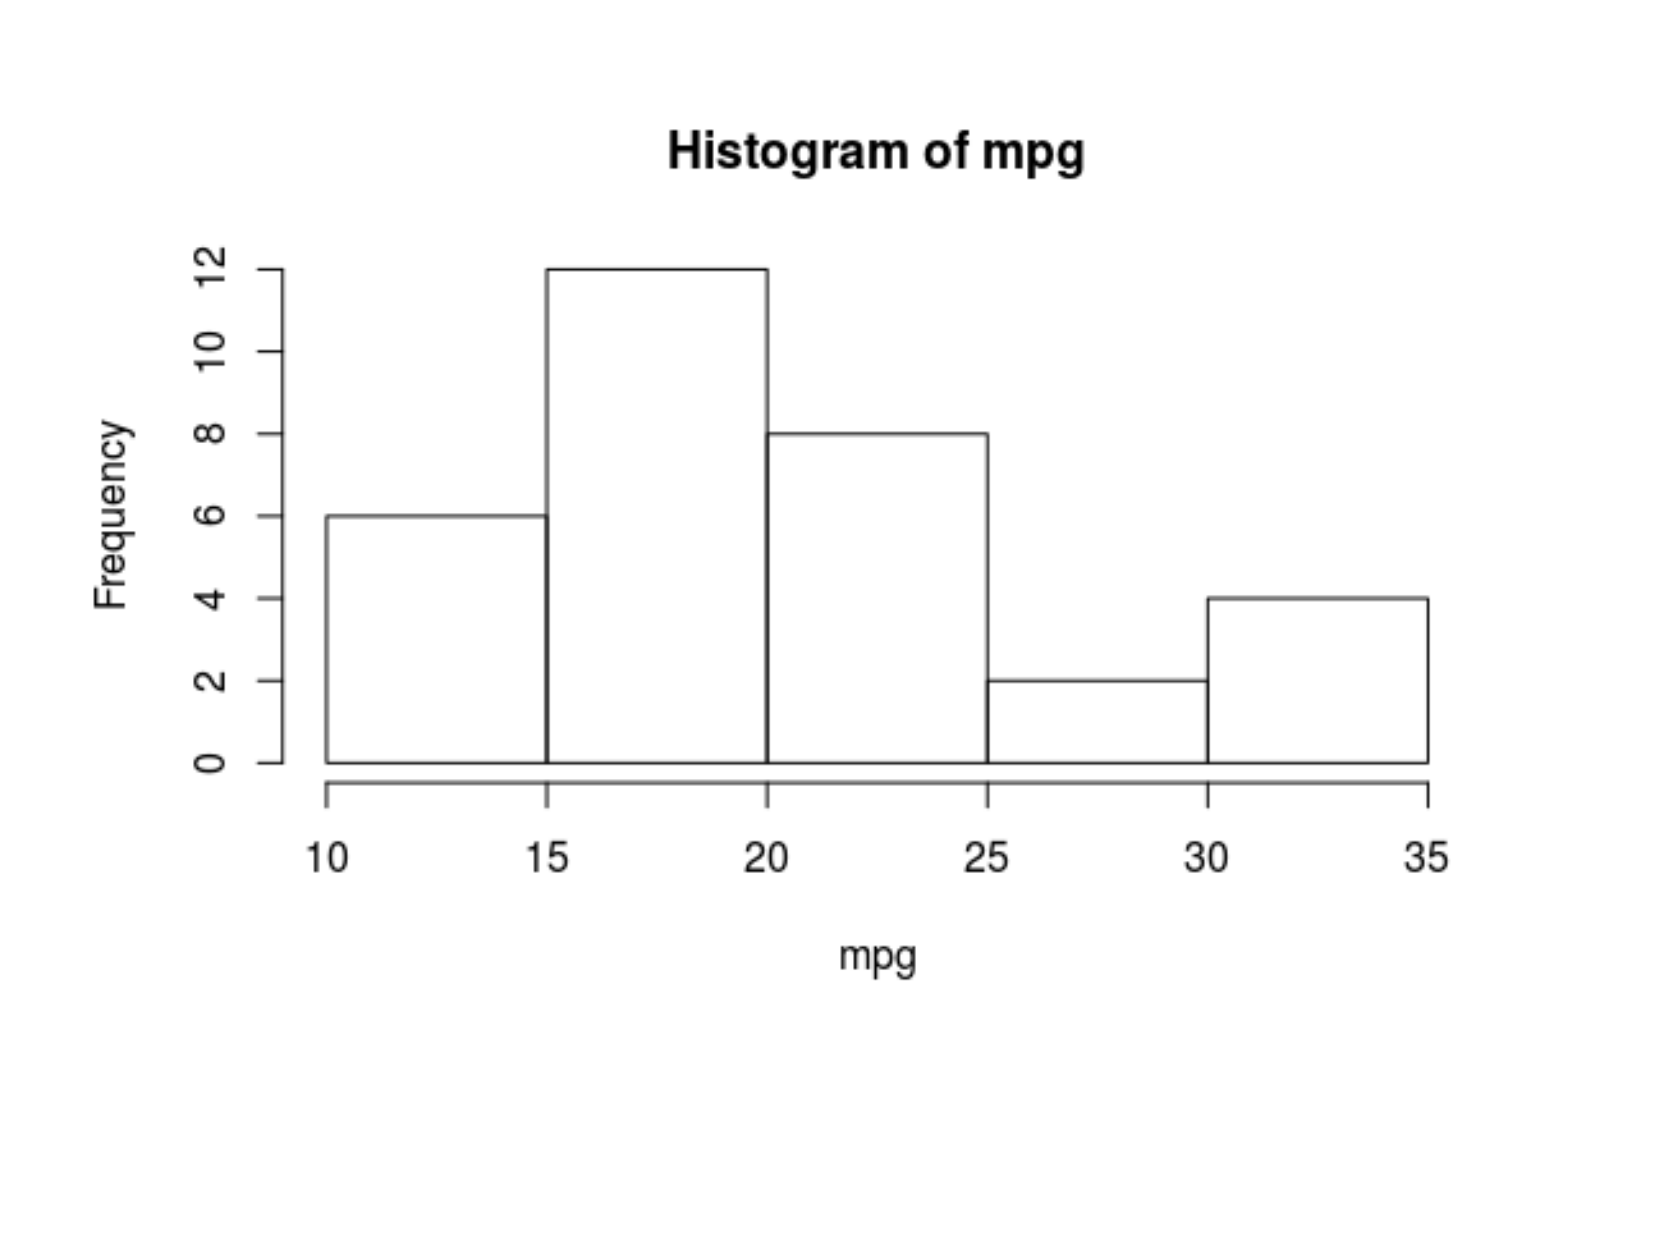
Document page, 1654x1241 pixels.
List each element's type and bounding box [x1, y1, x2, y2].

picture [82, 49, 1576, 1034]
